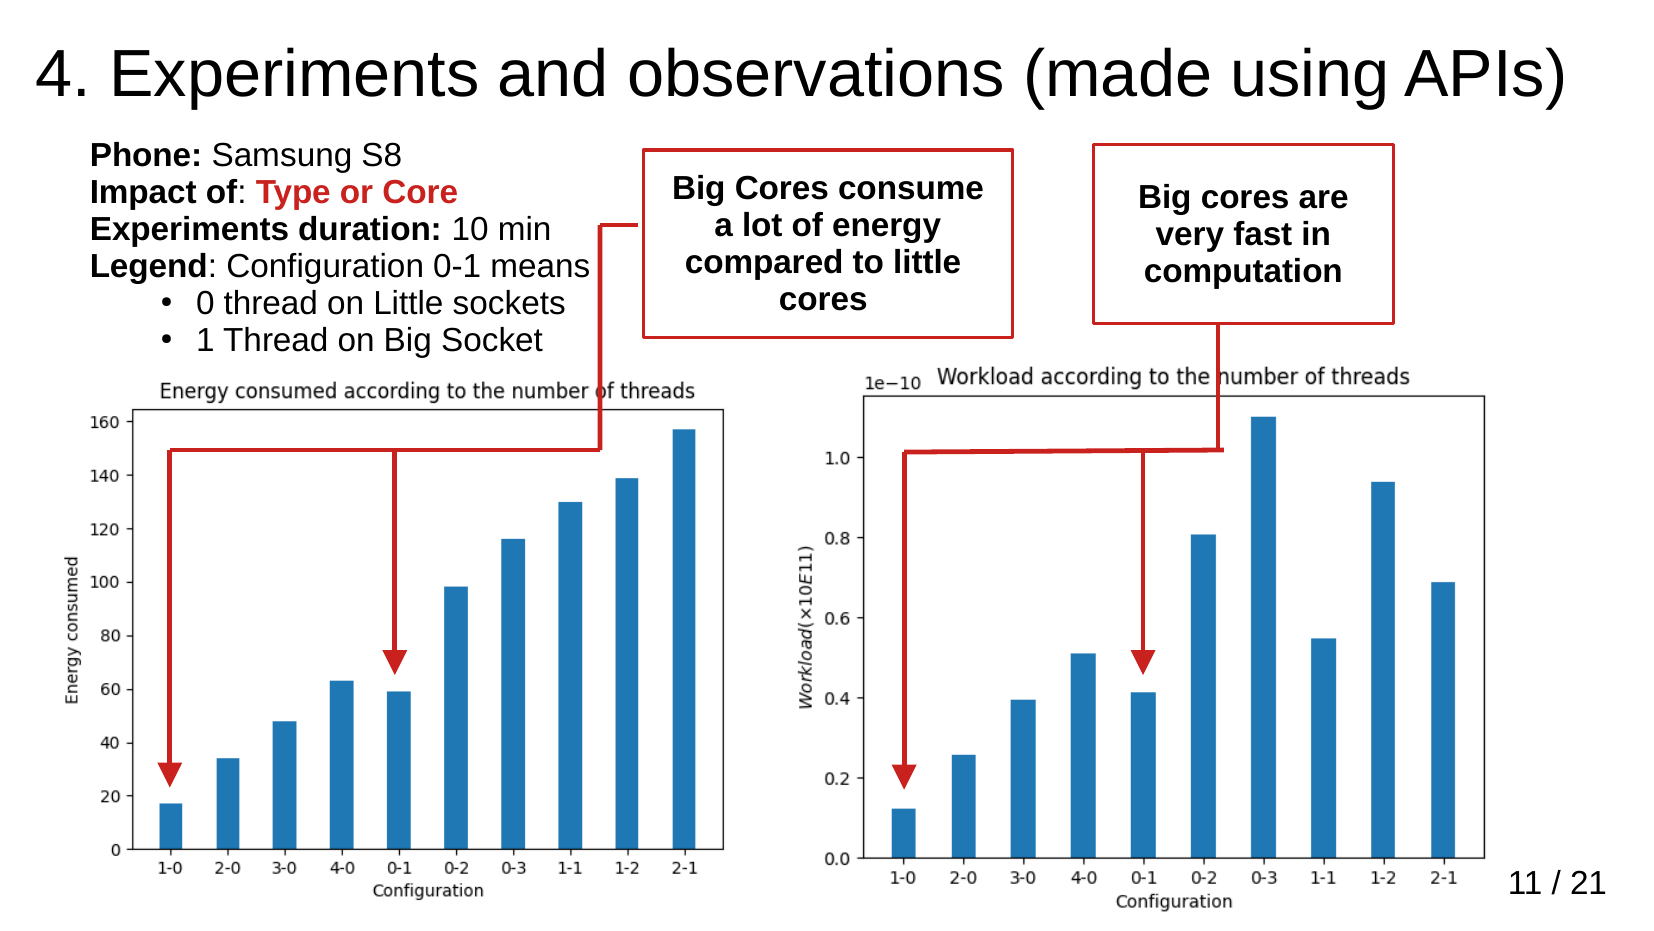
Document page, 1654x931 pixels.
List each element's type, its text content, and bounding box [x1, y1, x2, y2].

text_box 11 / 21 [1493, 856, 1654, 927]
picture [37, 323, 1564, 924]
text_box Big cores are very fast in computation [1093, 148, 1394, 324]
text_box Big Cores consume a lot of energy compared to little cores [643, 149, 1013, 338]
text_box Phone: Samsung S8 Impact of: Type or Core Experiments duration: 10 min Legend: Configuration 0-1 means 0 thread on Little sockets 1 Thread on Big Socket [75, 148, 638, 367]
title 4. Experiments and observations (made using APIs) [35, 0, 1629, 148]
